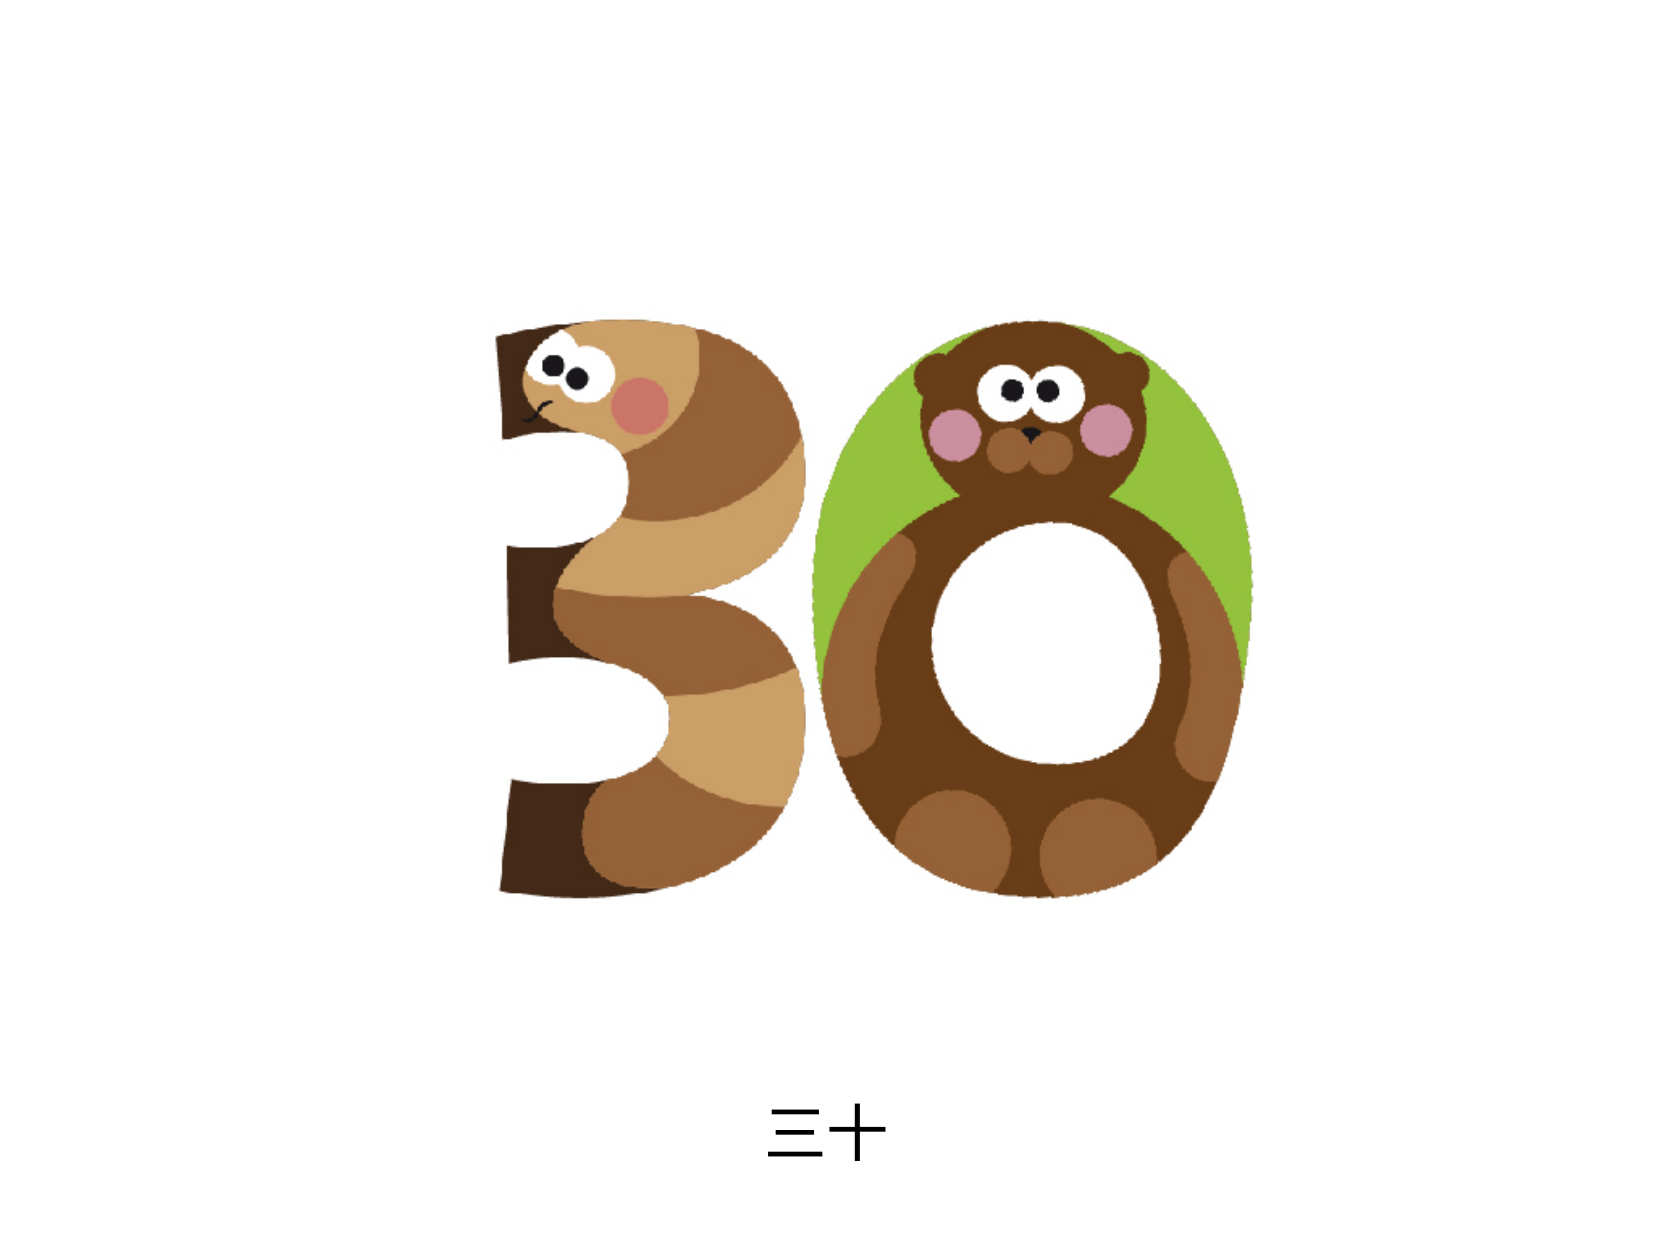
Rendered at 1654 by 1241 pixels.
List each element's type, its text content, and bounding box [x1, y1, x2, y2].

title 三十 [82, 1025, 1571, 1233]
picture [0, 0, 1654, 1241]
